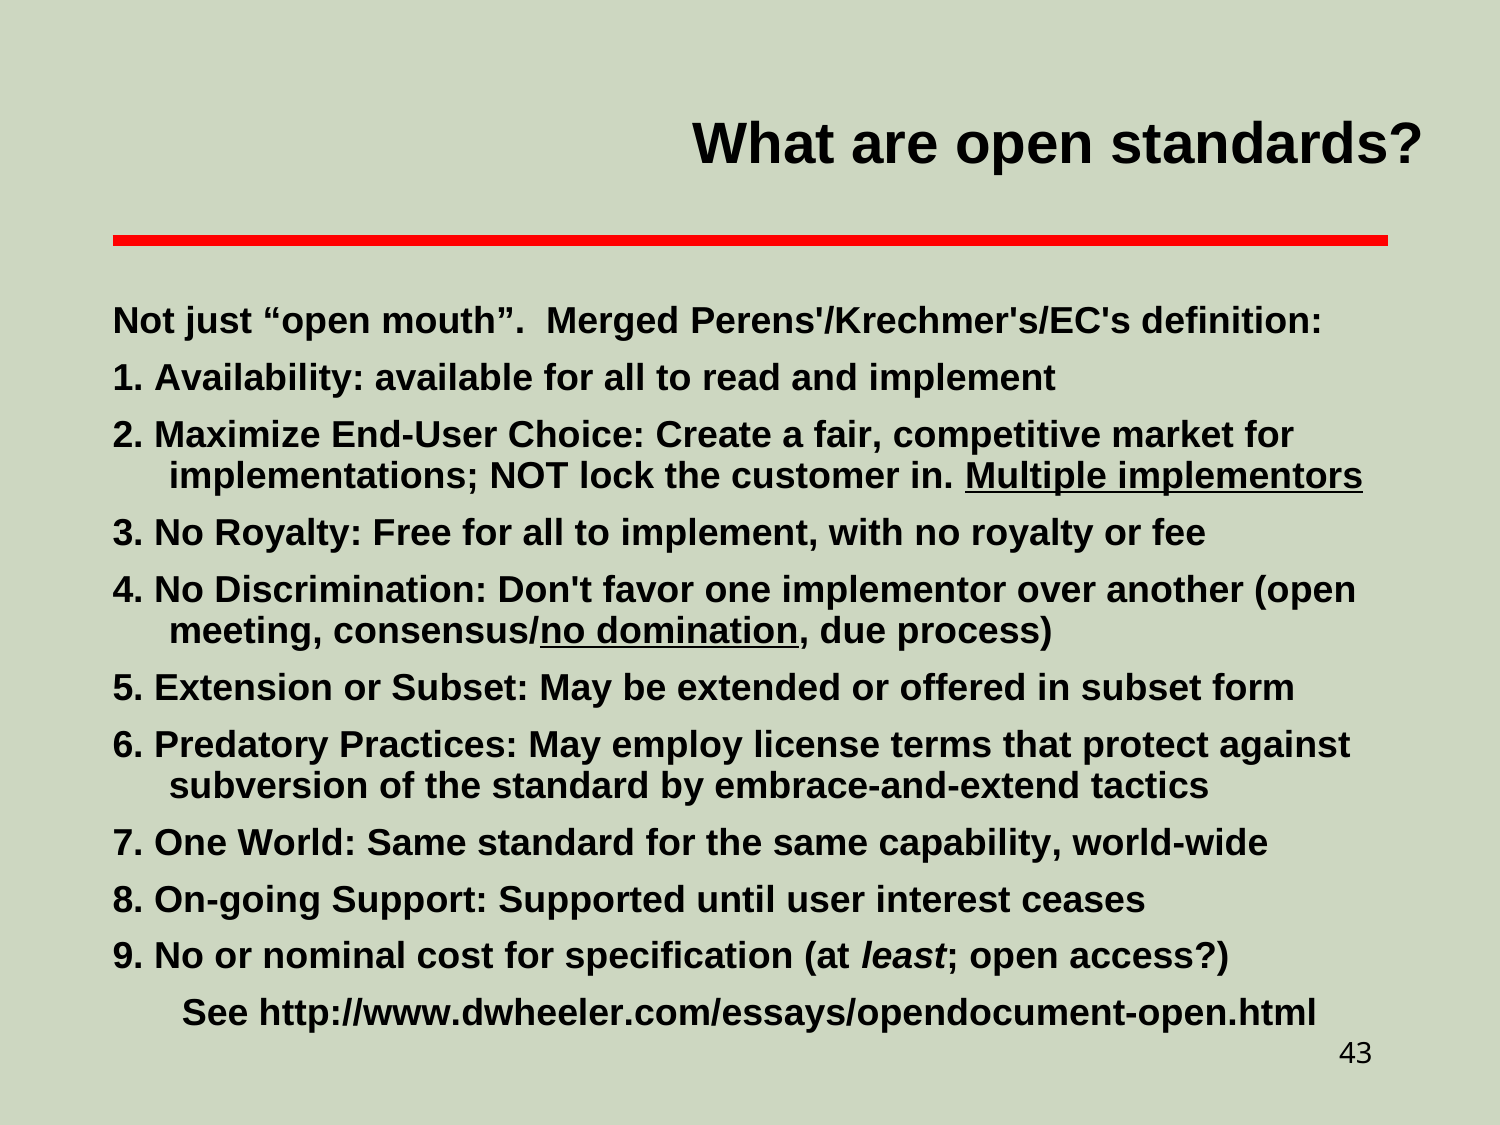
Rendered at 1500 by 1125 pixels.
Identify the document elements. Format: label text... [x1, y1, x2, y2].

list Not just “open mouth”. Merged Perens'/Krechmer's/EC's definition: 1. Availability: available for all to read and implement 2. Maximize End-User Choice: Create a fair, competitive market for implementations; NOT lock the customer in. Multiple implementors 3. No Royalty: Free for all to implement, with no royalty or fee 4. No Discrimination: Don't favor one implementor over another (open meeting, consensus/no domination, due process) 5. Extension or Subset: May be extended or offered in subset form 6. Predatory Practices: May employ license terms that protect against subversion of the standard by embrace-and-extend tactics 7. One World: Same standard for the same capability, world-wide 8. On-going Support: Supported until user interest ceases 9. No or nominal cost for specification (at least; open access?) See http://www.dwheeler.com/essays/opendocument-open.html [112, 299, 1388, 1111]
title What are open standards? [375, 75, 1426, 213]
